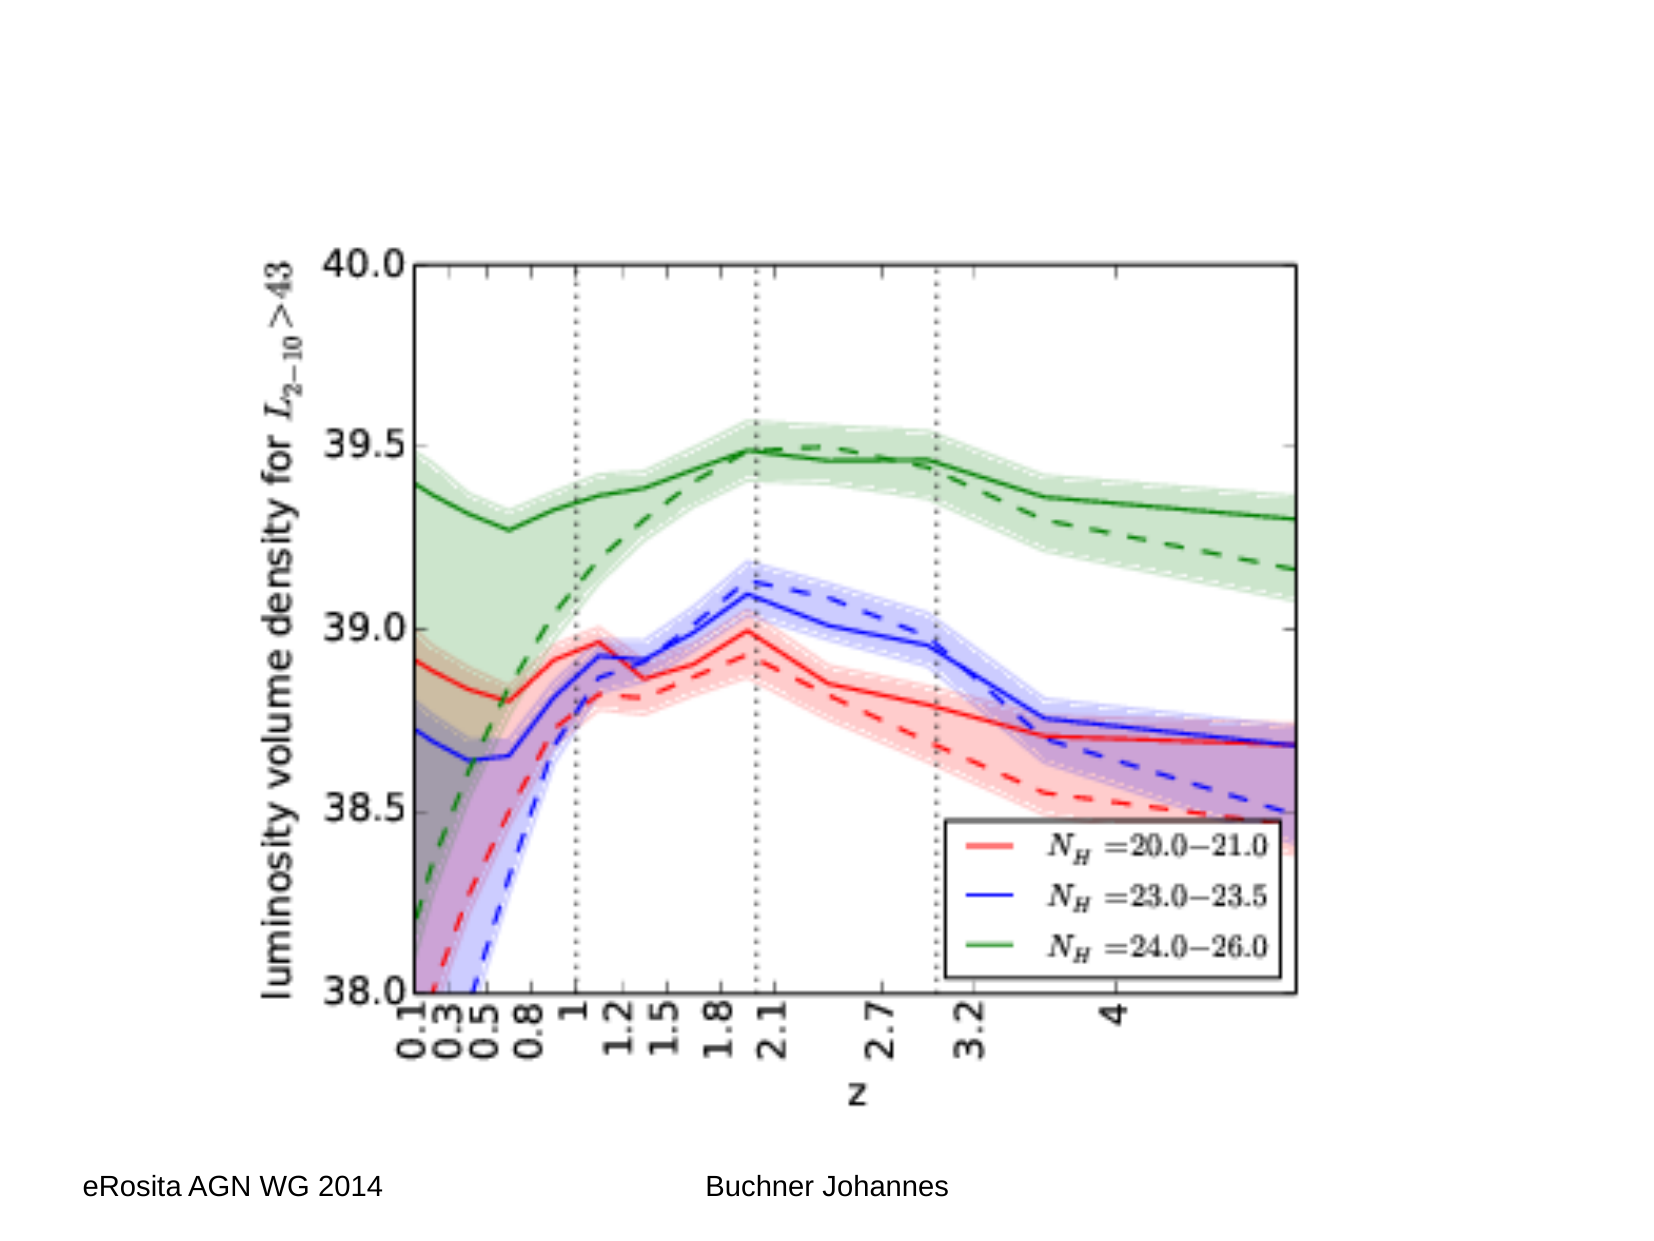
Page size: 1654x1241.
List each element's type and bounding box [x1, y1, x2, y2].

picture [240, 224, 1321, 1138]
